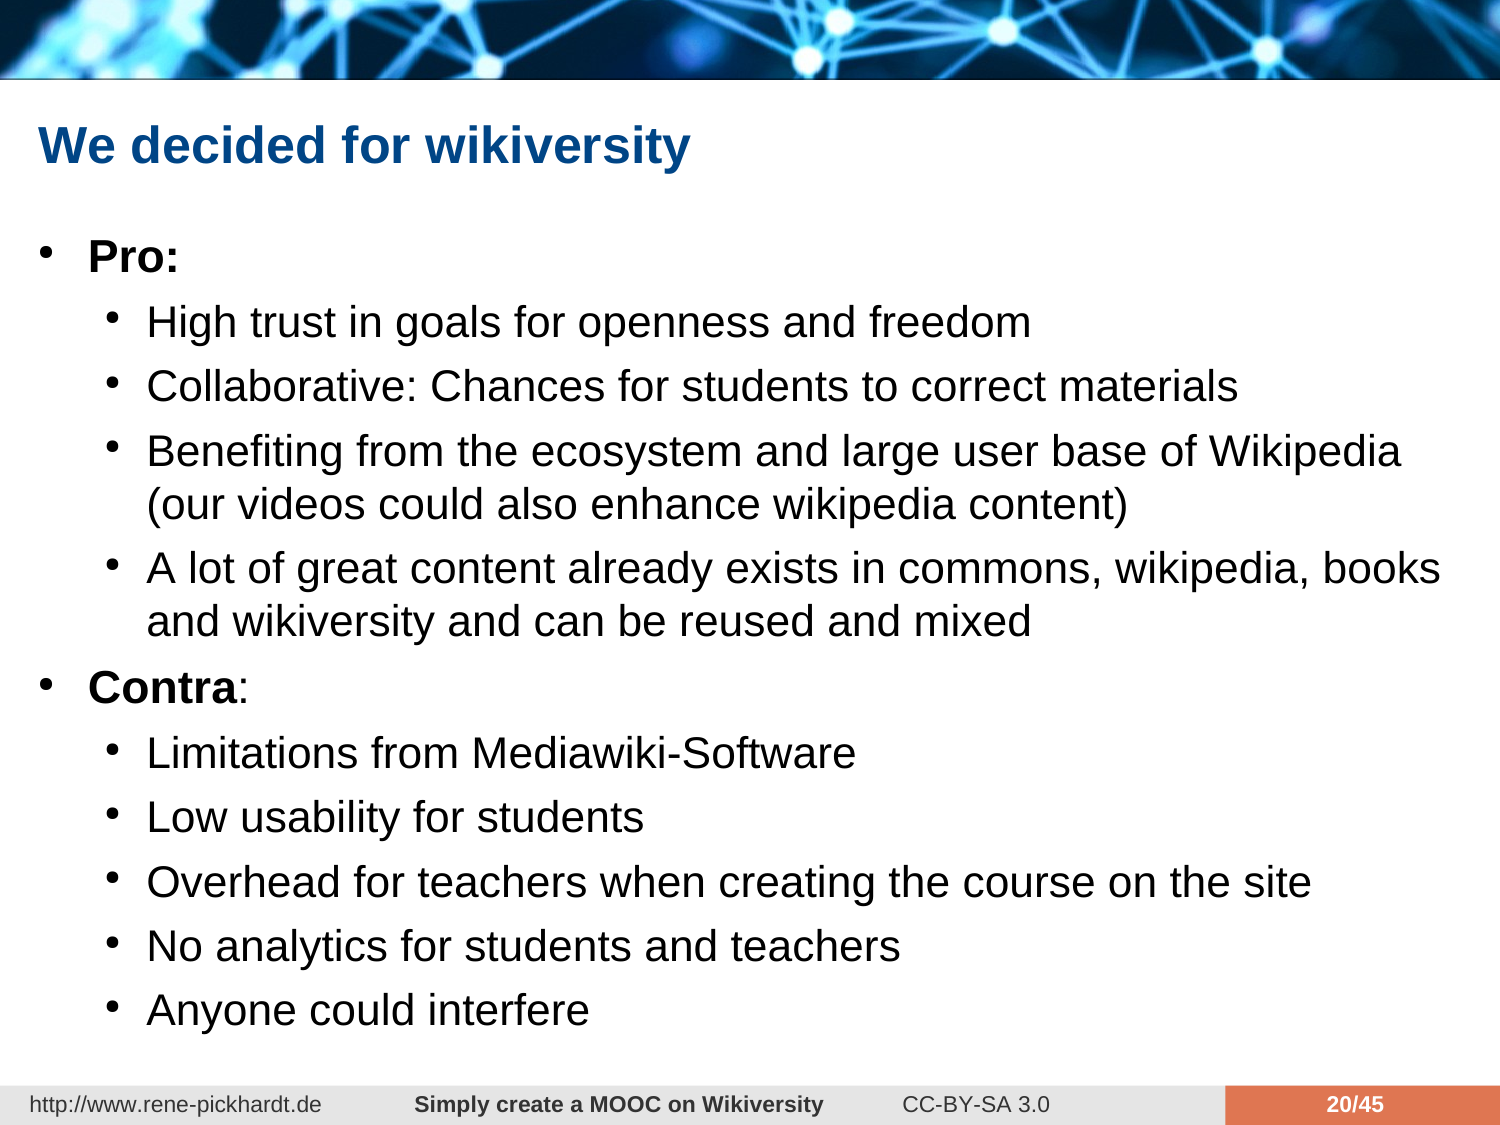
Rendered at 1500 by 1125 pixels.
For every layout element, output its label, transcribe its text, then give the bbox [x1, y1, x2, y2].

picture [0, 0, 1500, 80]
title We decided for wikiversity [23, 112, 1500, 187]
list Pro: High trust in goals for openness and freedom Collaborative: Chances for students to correct materials Benefiting from the ecosystem and large user base of Wikipedia (our videos could also enhance wikipedia content) A lot of great content already exists in commons, wikipedia, books and wikiversity and can be reused and mixed Contra: Limitations from Mediawiki-Software Low usability for students Overhead for teachers when creating the course on the site No analytics for students and teachers Anyone could interfere [23, 218, 1483, 1055]
